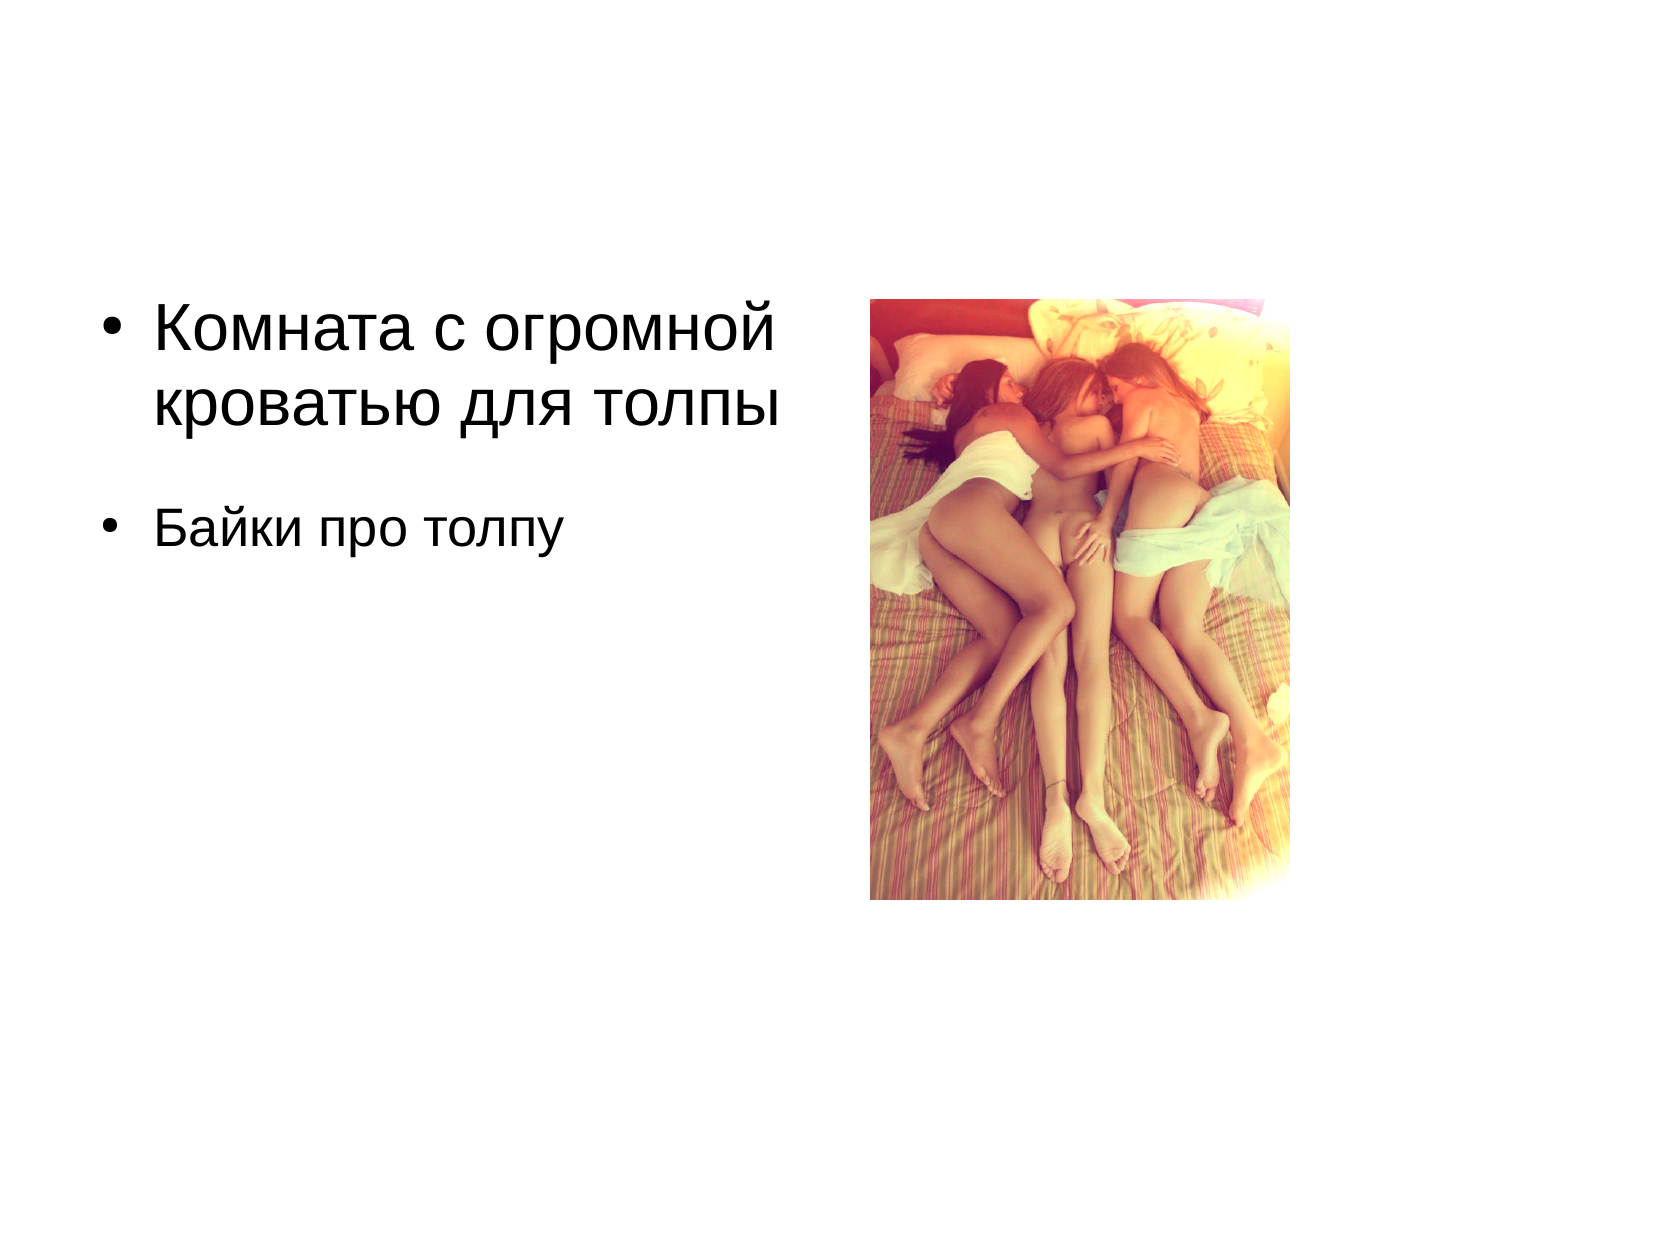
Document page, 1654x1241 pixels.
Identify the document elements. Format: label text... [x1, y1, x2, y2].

list Комната с огромной кроватью для толпы [82, 290, 809, 497]
list Байки про толпу [82, 497, 809, 841]
picture [870, 299, 1290, 901]
